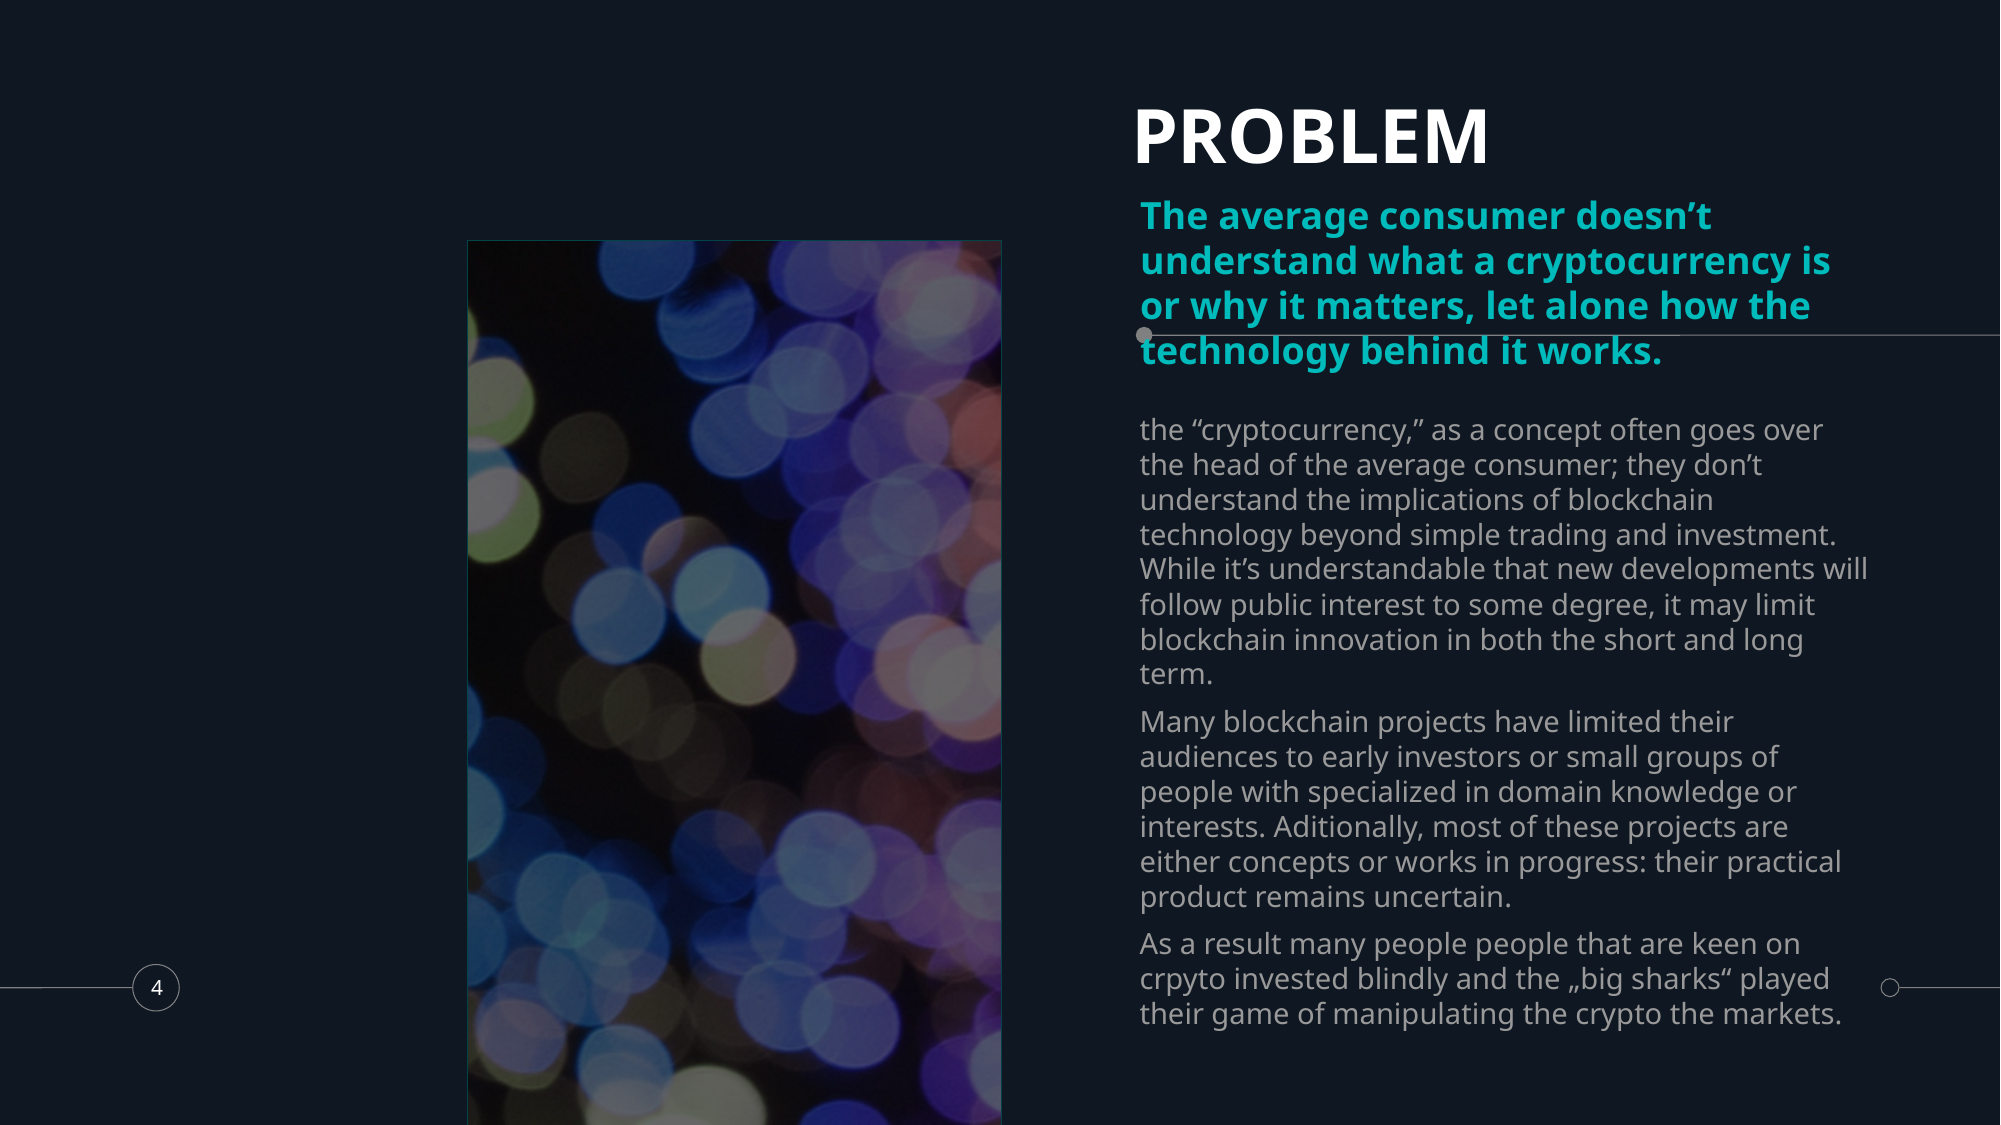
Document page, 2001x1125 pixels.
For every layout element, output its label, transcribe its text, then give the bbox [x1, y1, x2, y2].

picture [468, 241, 1001, 1125]
title PROBLEM [1131, 46, 1869, 179]
list The average consumer doesn’t understand what a cryptocurrency is or why it matters, let alone how the technology behind it works. [1140, 191, 1874, 286]
slide_number <number> [127, 964, 186, 1014]
list the “cryptocurrency,” as a concept often goes over the head of the average consumer; they don’t understand the implications of blockchain technology beyond simple trading and investment. While it’s understandable that new developments will follow public interest to some degree, it may limit blockchain innovation in both the short and long term. Many blockchain projects have limited their audiences to early investors or small groups of people with specialized in domain knowledge or interests. Aditionally, most of these projects are either concepts or works in progress: their practical product remains uncertain. As a result many people people that are keen on crpyto invested blindly and the „big sharks“ played their game of manipulating the crypto the markets. [1139, 411, 1876, 811]
